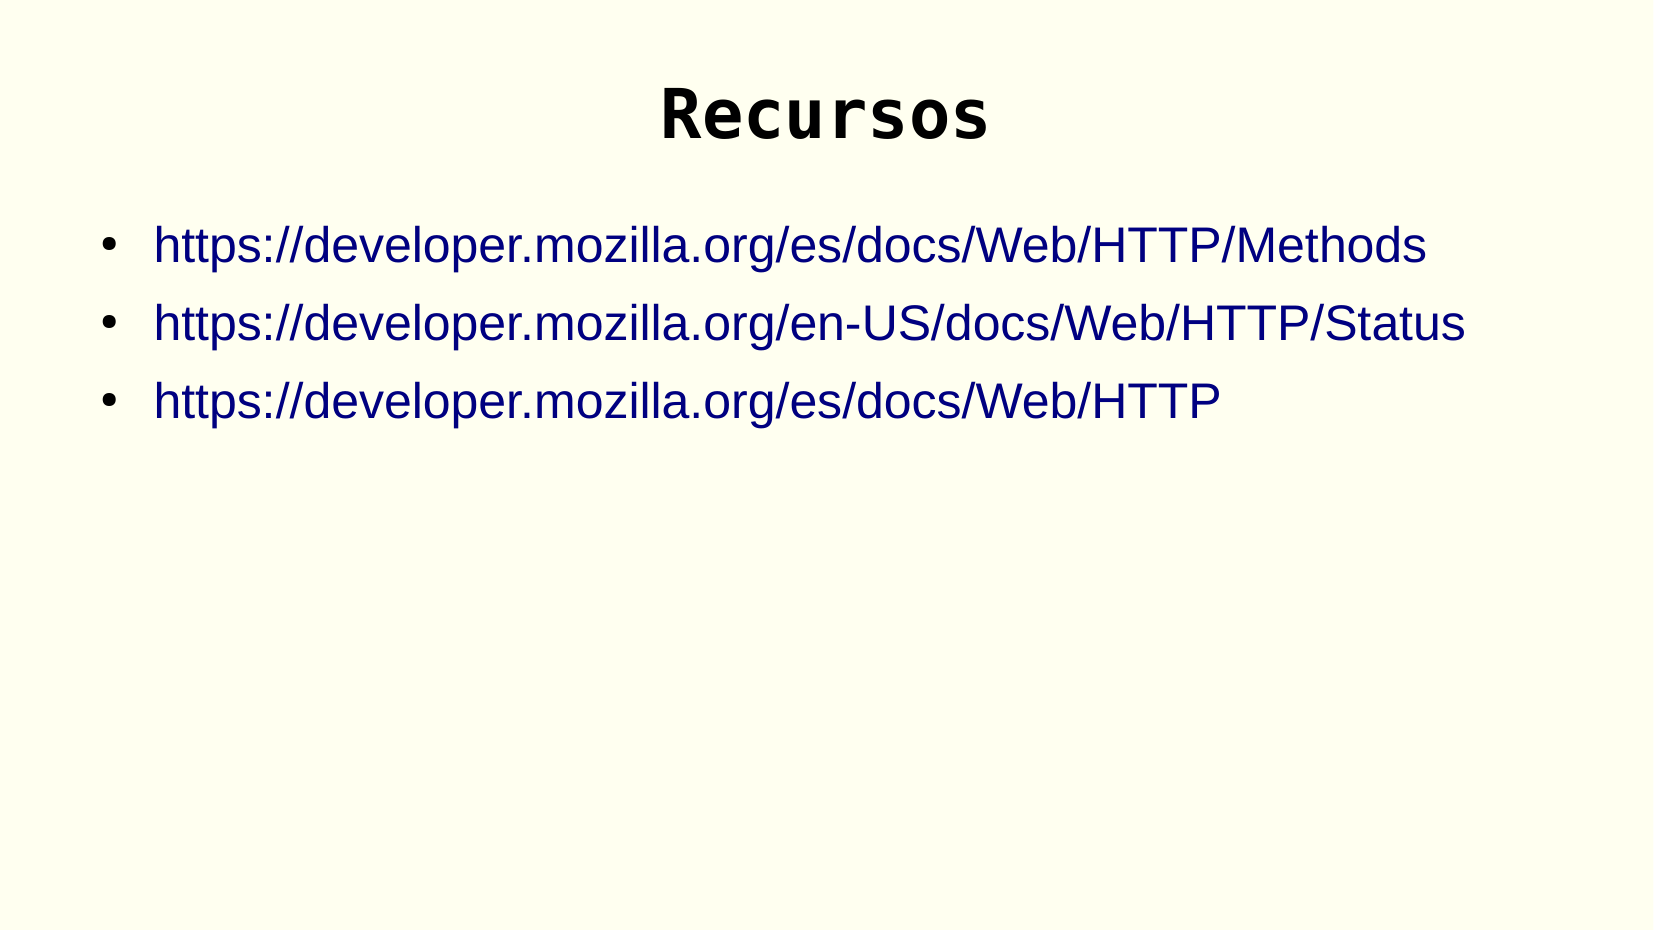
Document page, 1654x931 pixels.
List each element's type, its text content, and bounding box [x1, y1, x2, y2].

list https://developer.mozilla.org/es/docs/Web/HTTP/Methods https://developer.mozilla.org/en-US/docs/Web/HTTP/Status https://developer.mozilla.org/es/docs/Web/HTTP [82, 217, 1571, 758]
title Recursos [82, 37, 1571, 193]
